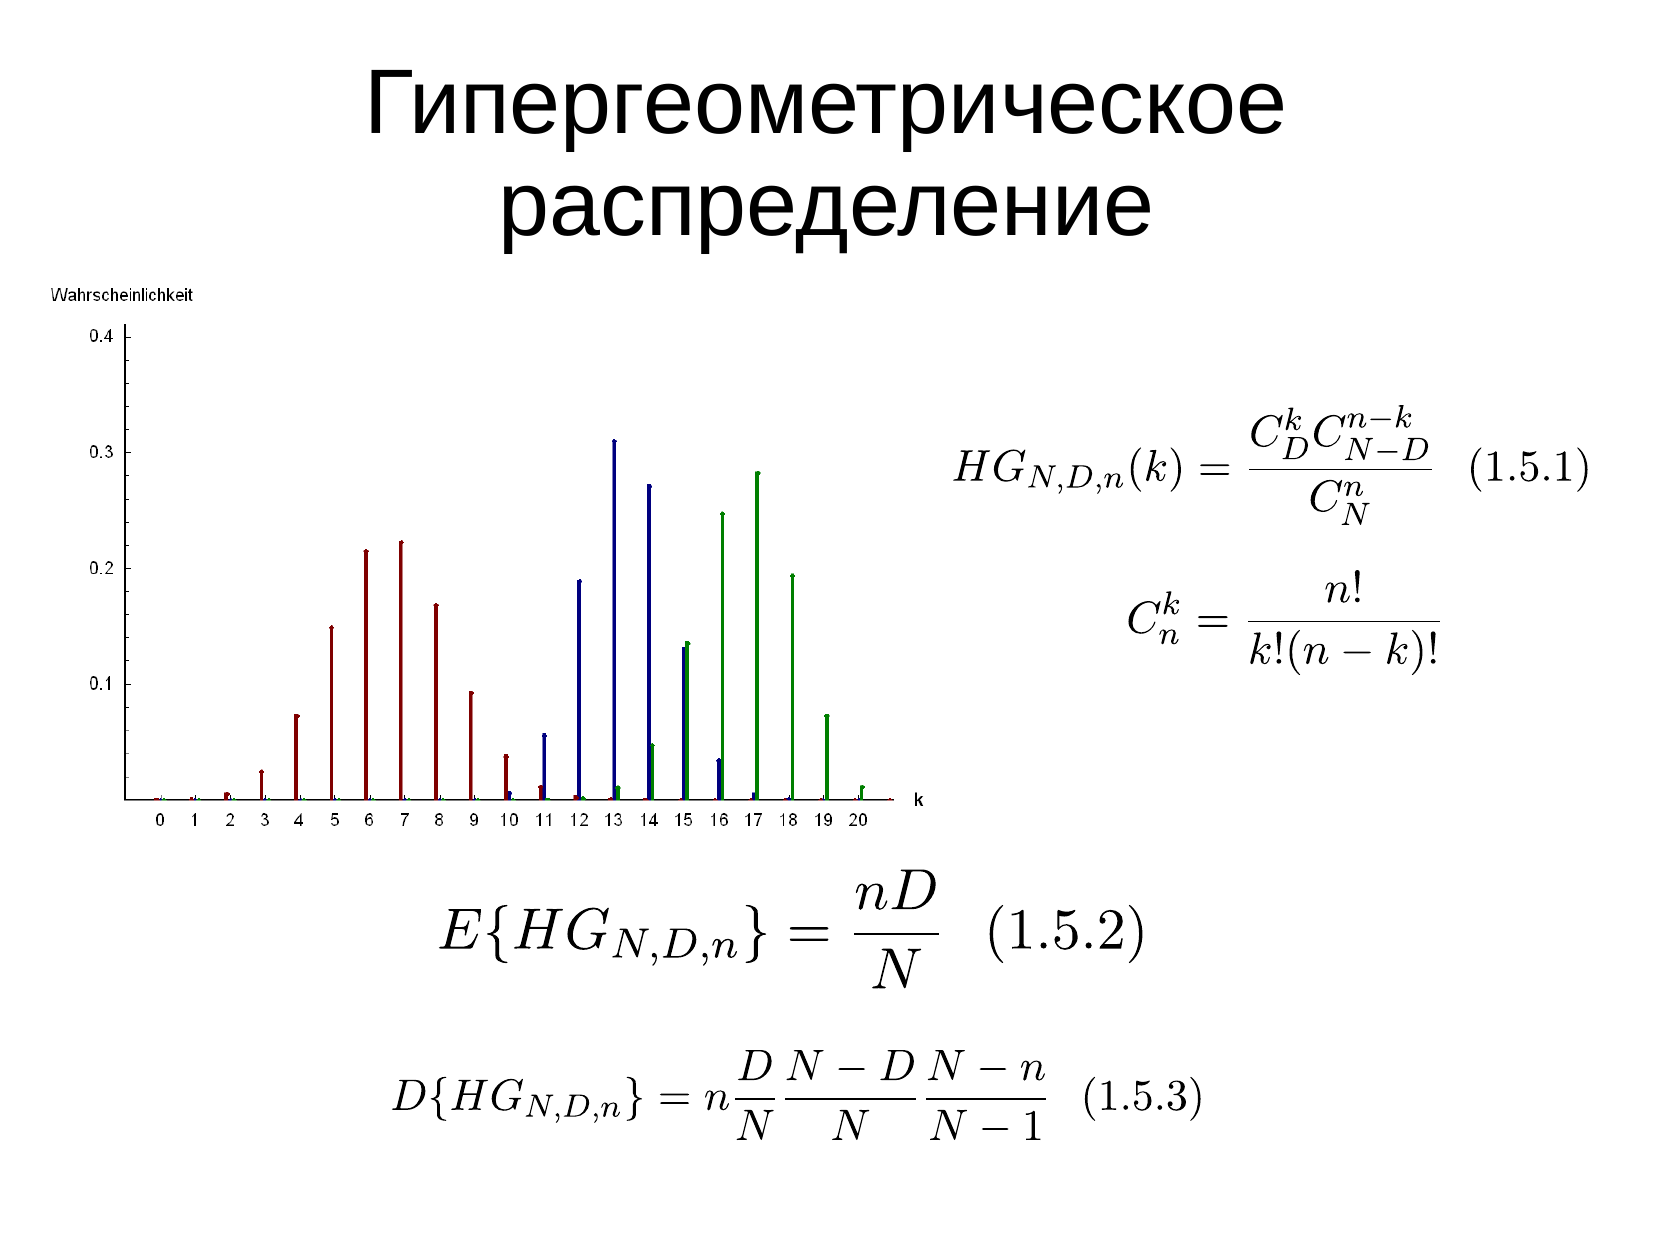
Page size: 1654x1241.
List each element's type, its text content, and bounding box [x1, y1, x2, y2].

picture [435, 867, 1145, 991]
picture [45, 284, 931, 832]
picture [951, 405, 1588, 526]
picture [1126, 570, 1441, 676]
picture [390, 1050, 1201, 1141]
title Гипергеометрическое распределение [82, 49, 1571, 257]
